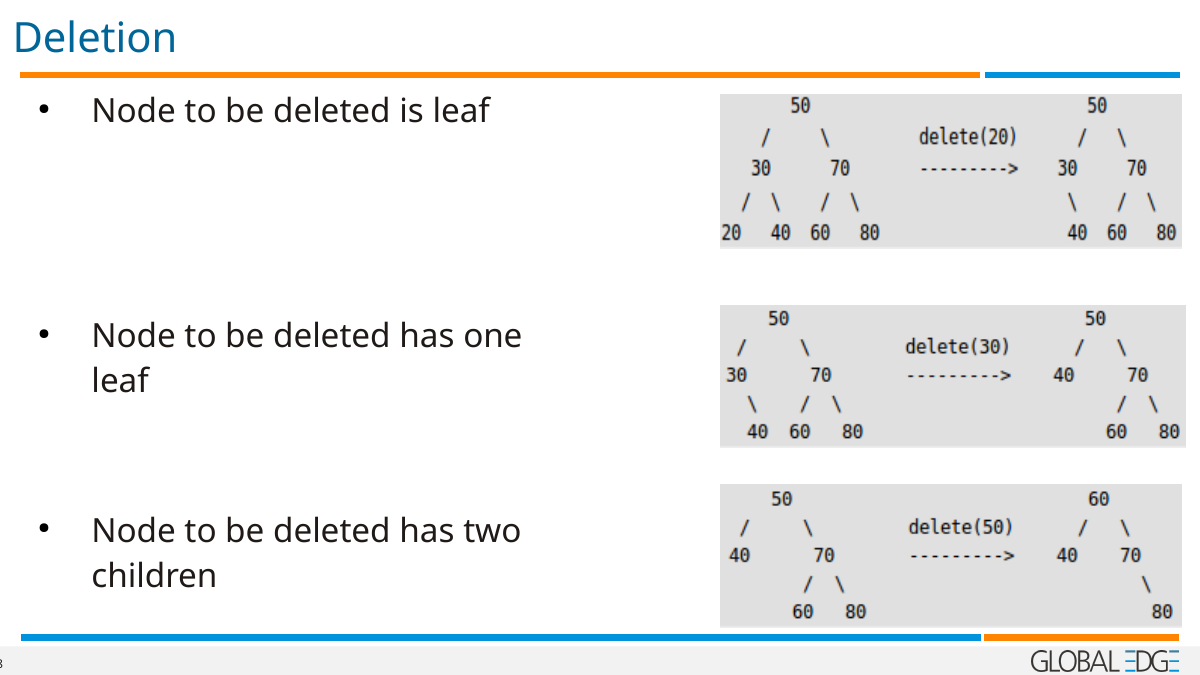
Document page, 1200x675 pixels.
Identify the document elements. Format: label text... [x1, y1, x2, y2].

picture [720, 305, 1186, 448]
picture [1031, 650, 1179, 672]
picture [720, 484, 1182, 628]
title Deletion [12, 9, 1088, 63]
list Node to be deleted is leaf Node to be deleted has one leaf Node to be deleted has two children [20, 87, 586, 628]
picture [720, 94, 1182, 249]
